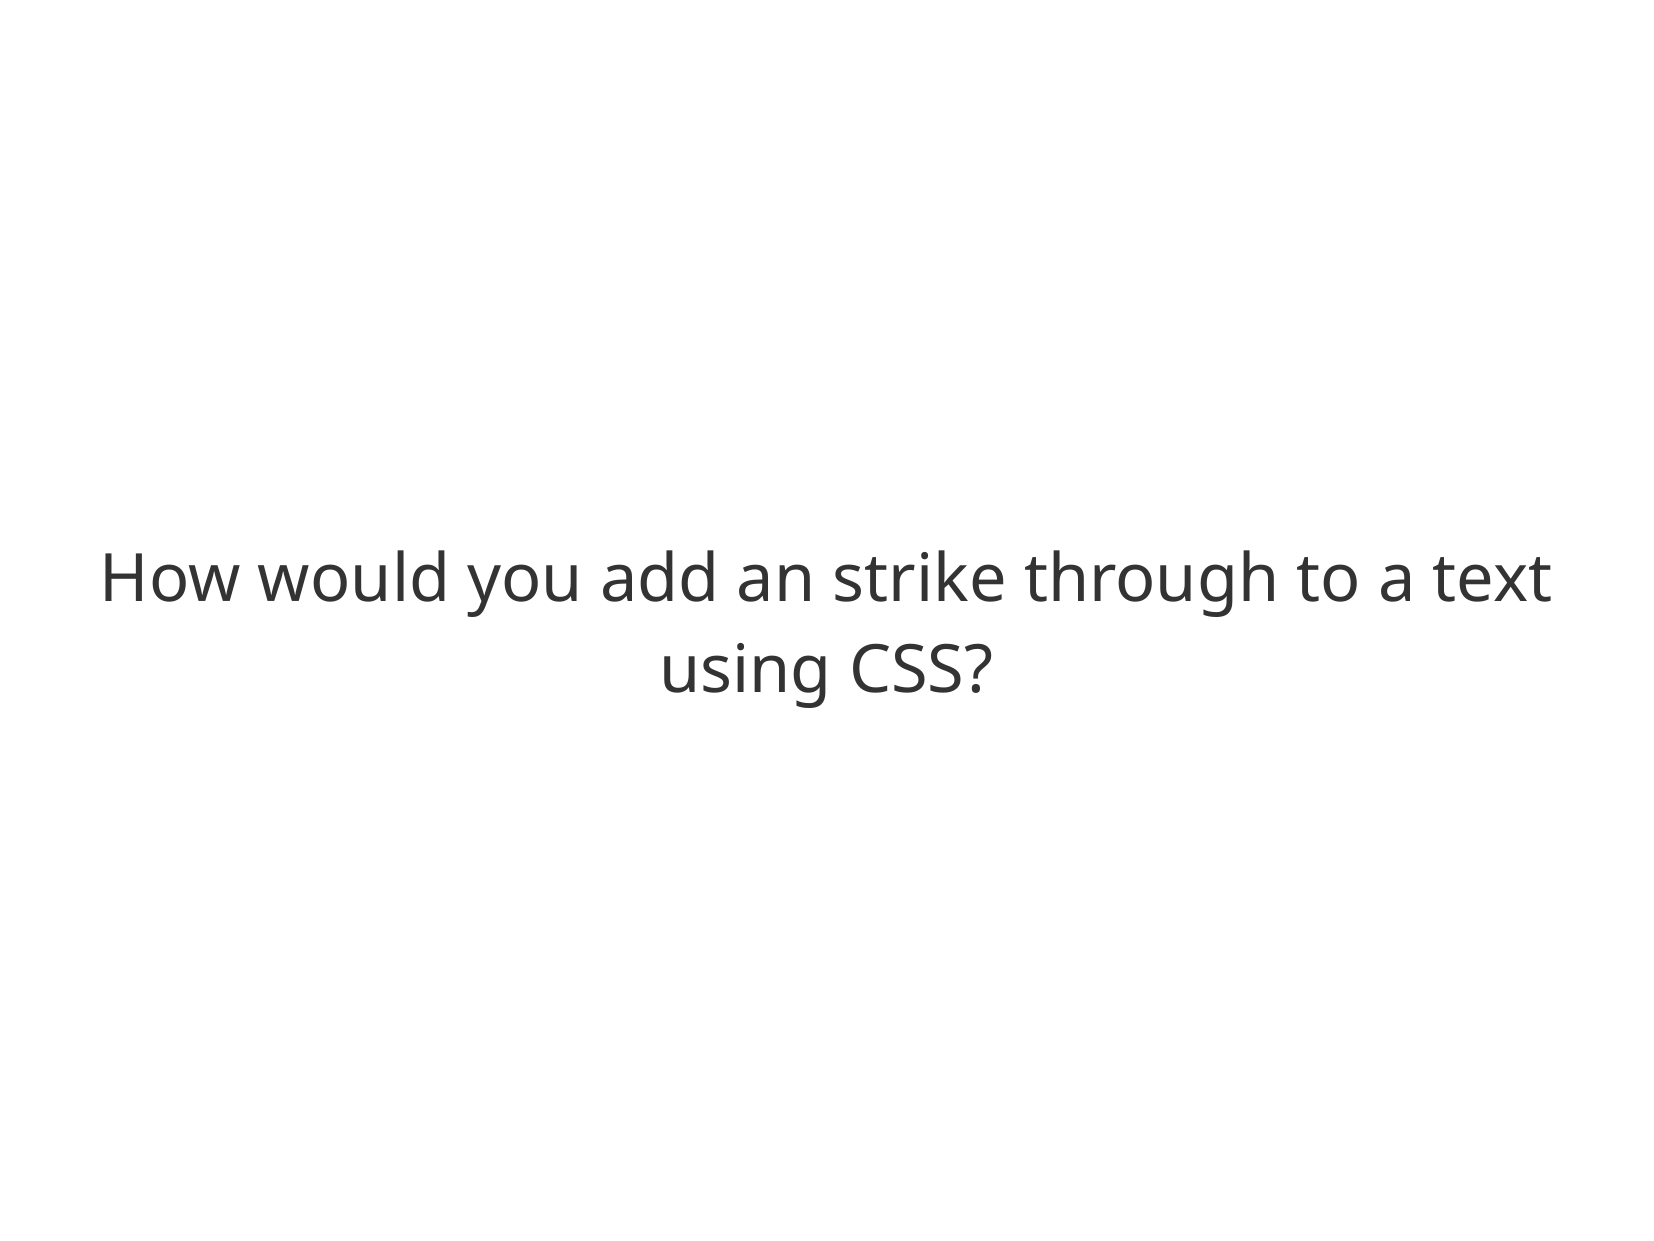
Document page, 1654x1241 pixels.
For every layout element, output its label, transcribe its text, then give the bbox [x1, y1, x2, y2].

subtitle How would you add an strike through to a text using CSS? [82, 49, 1571, 1193]
